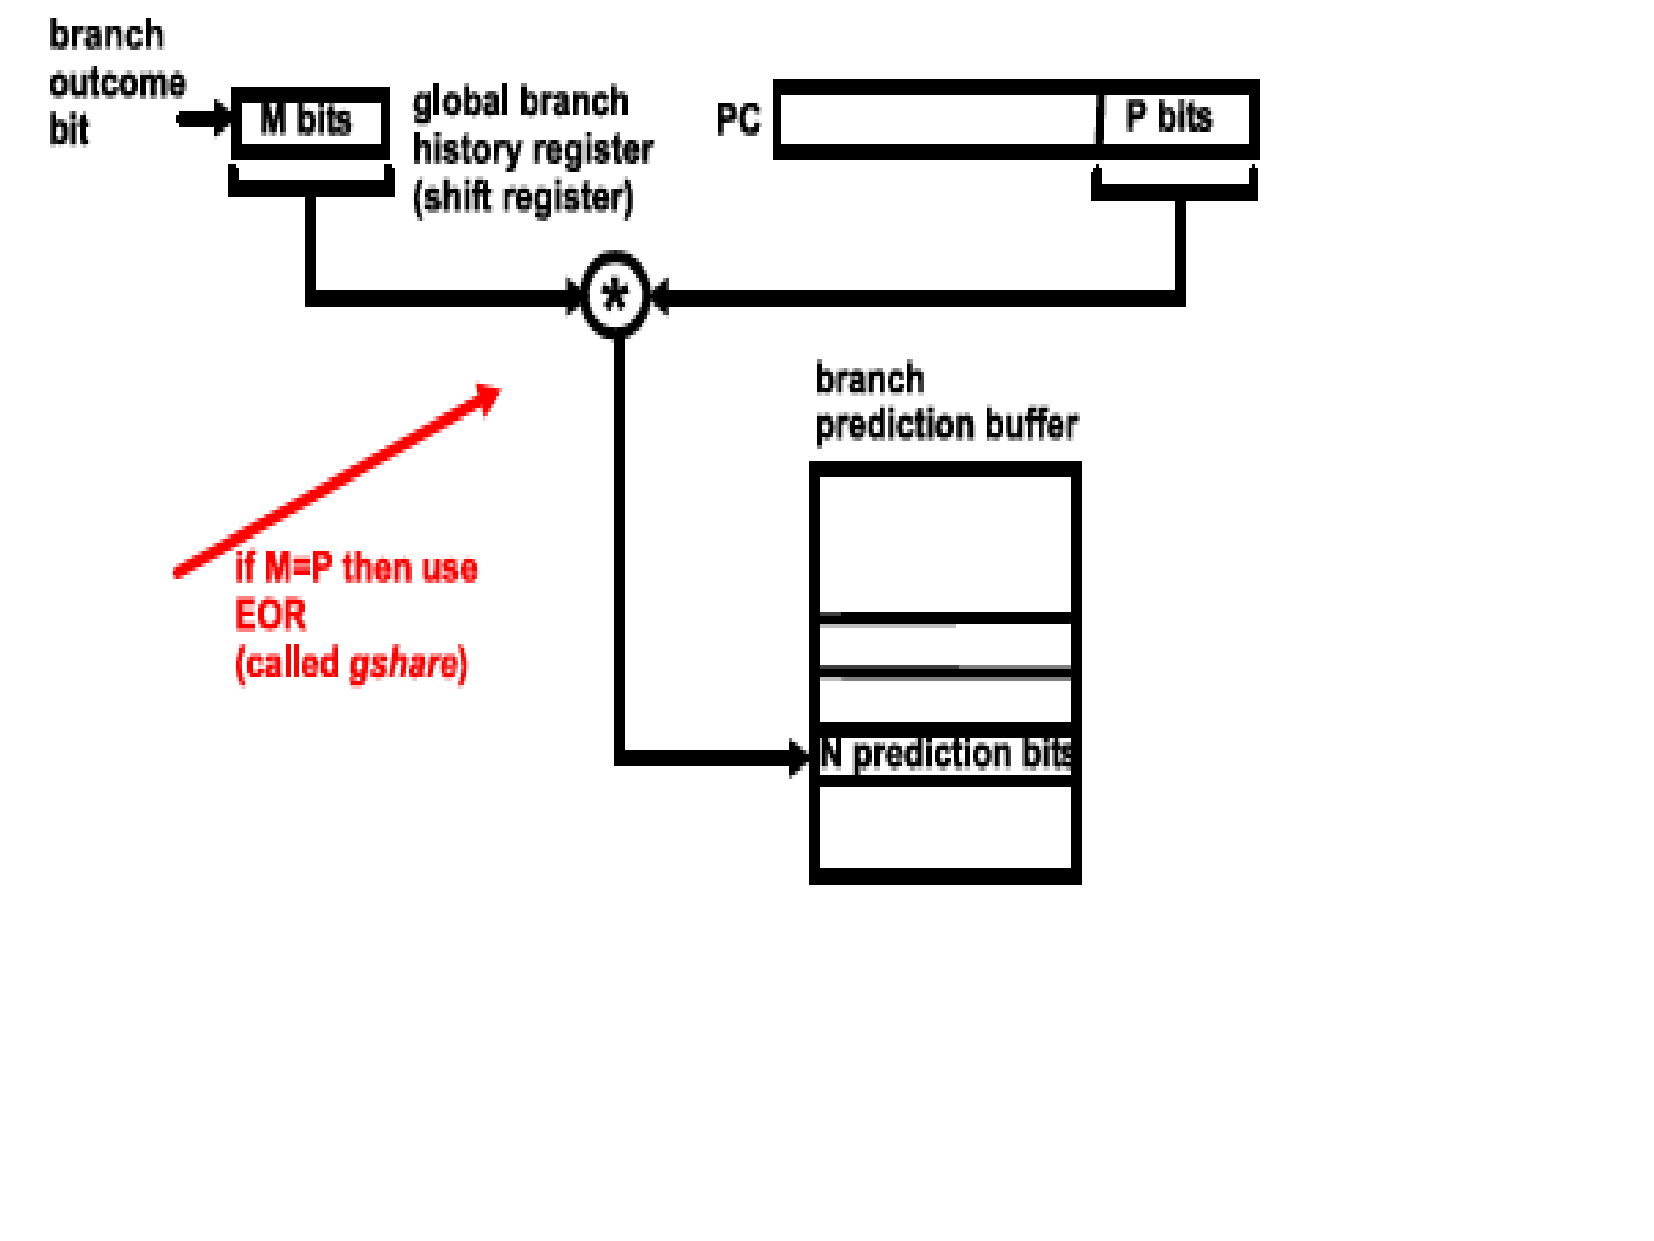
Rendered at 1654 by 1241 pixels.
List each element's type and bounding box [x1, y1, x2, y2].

picture [15, 14, 1291, 886]
